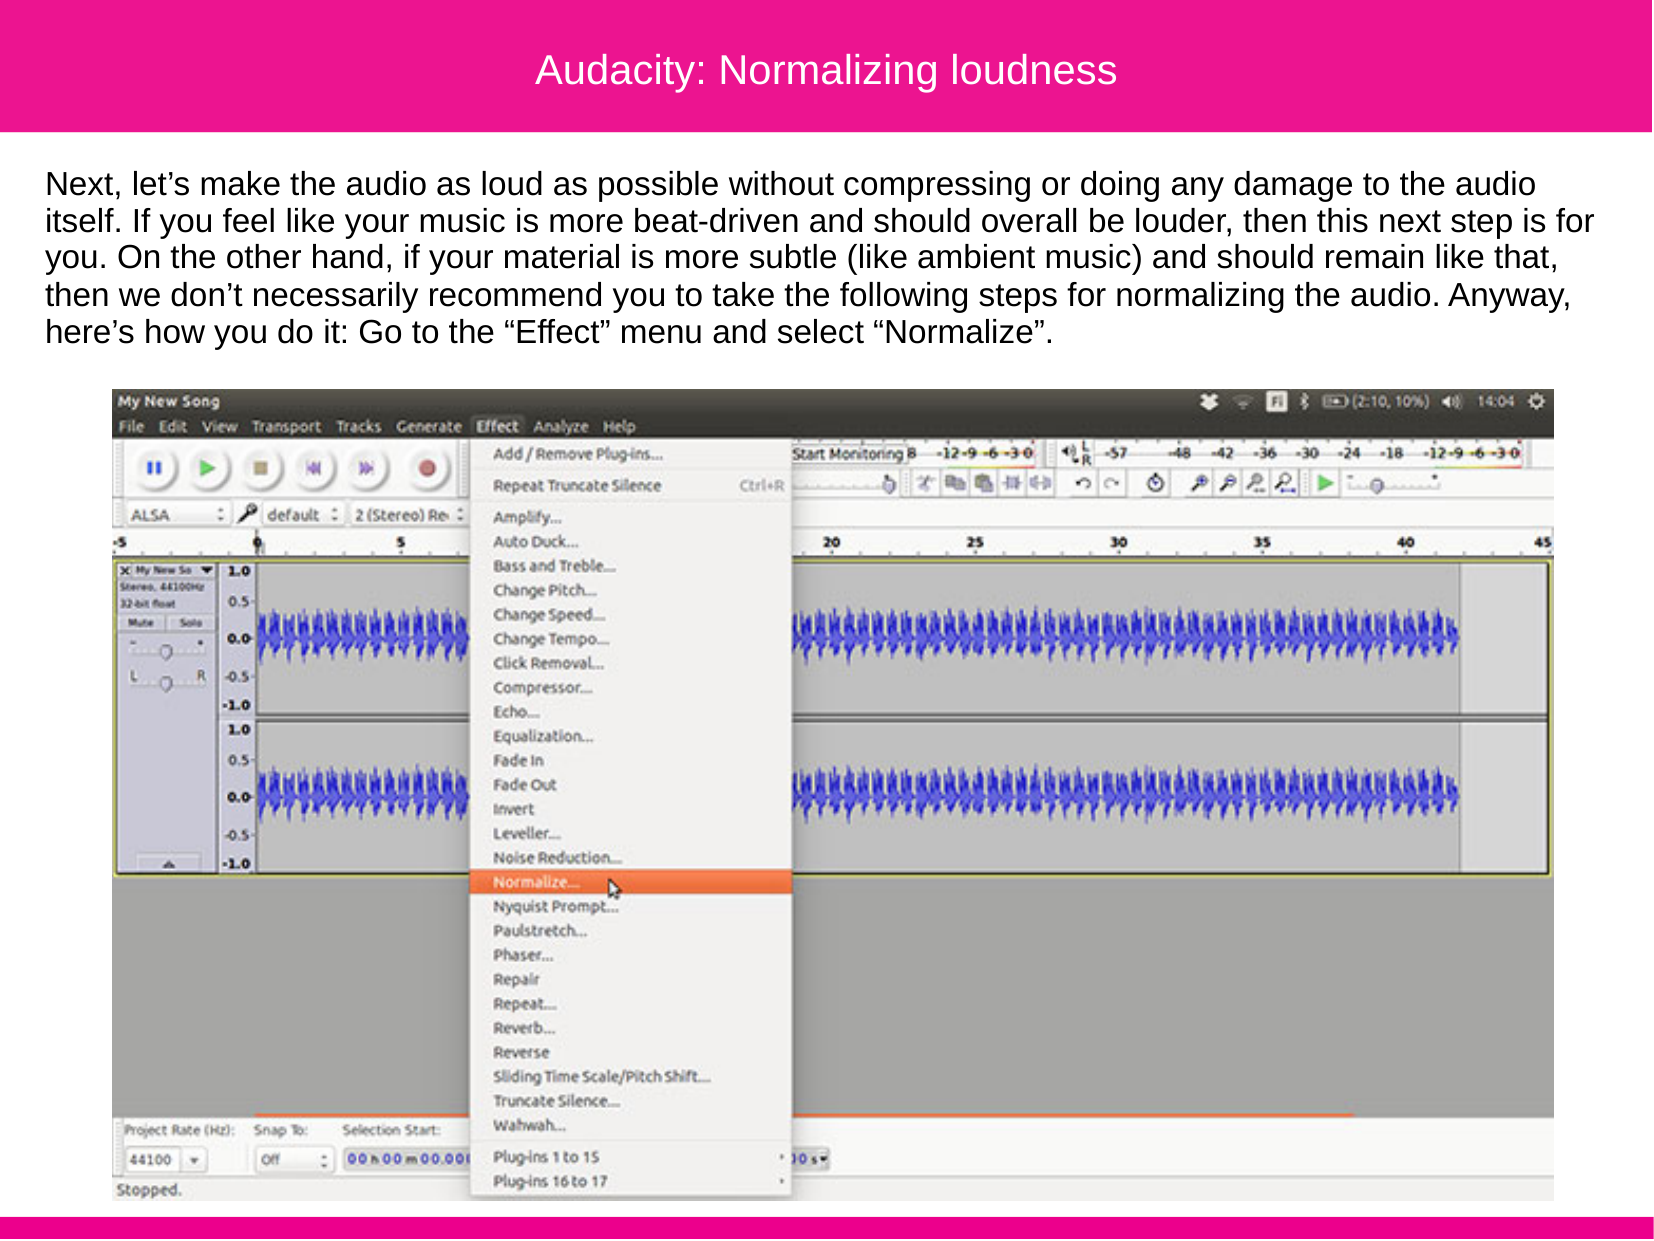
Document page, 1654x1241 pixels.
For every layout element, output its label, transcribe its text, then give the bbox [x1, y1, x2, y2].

title Audacity: Normalizing loudness [82, 46, 1571, 94]
list Next, let’s make the audio as loud as possible without compressing or doing any damage to the audio itself. If you feel like your music is more beat-driven and should overall be louder, then this next step is for you. On the other hand, if your material is more subtle (like ambient music) and should remain like that, then we don’t necessarily recommend you to take the following steps for normalizing the audio. Anyway, here’s how you do it: Go to the “Effect” menu and select “Normalize”. [45, 165, 1606, 421]
picture [0, 0, 1654, 1241]
